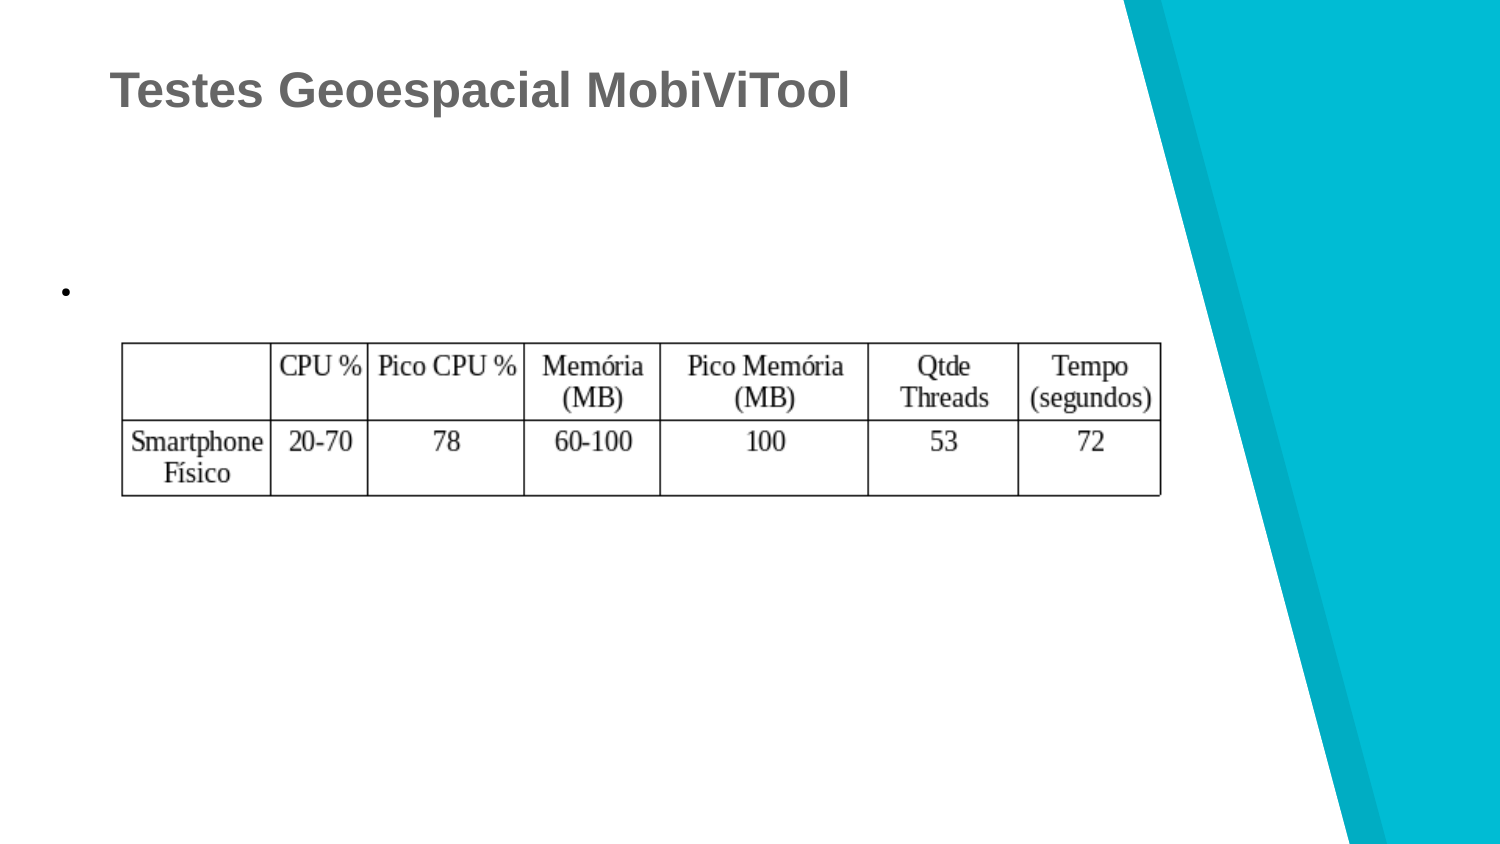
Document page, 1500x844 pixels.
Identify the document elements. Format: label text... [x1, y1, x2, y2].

list [43, 106, 1394, 792]
picture [106, 338, 1207, 544]
subtitle Testes Geoespacial MobiViTool [94, 42, 1394, 106]
